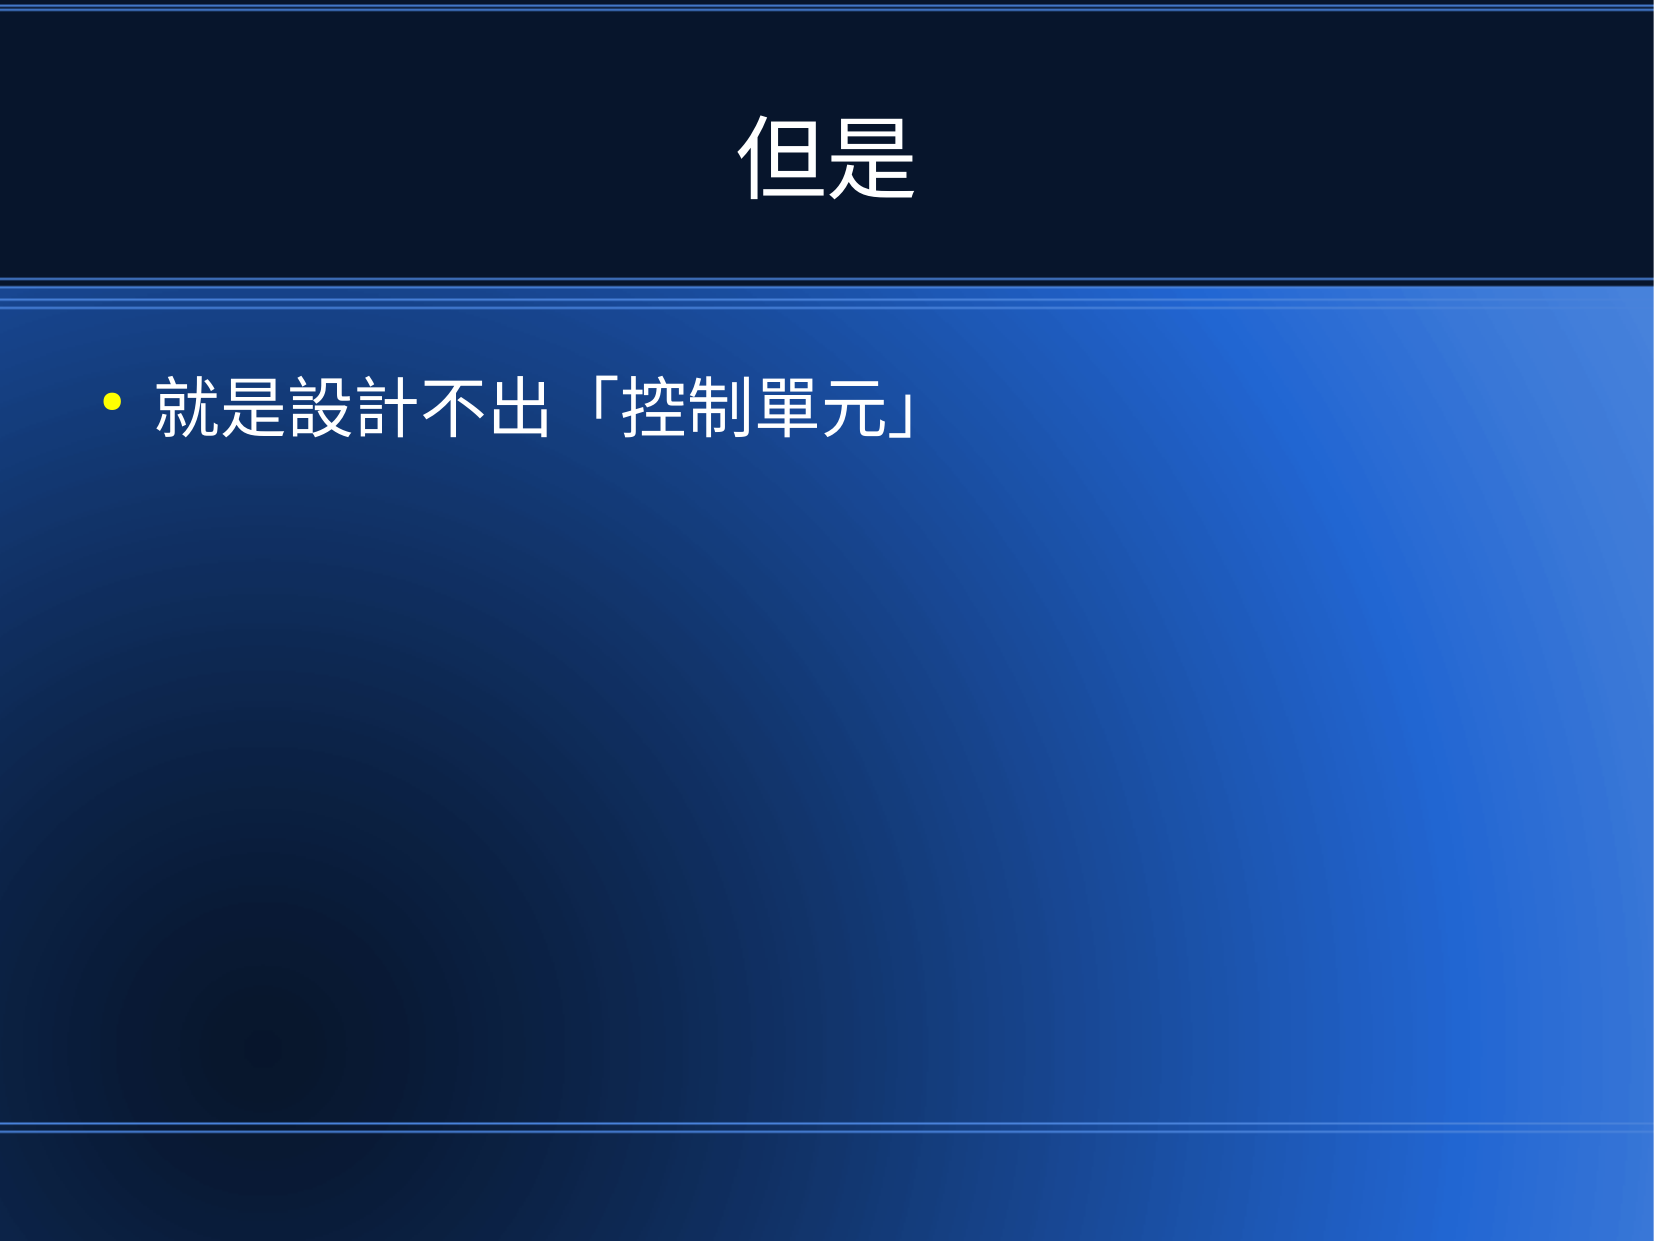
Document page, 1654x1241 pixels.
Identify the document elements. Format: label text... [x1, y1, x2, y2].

list 就是設計不出「控制單元」 [82, 355, 1571, 1075]
title 但是 [82, 49, 1571, 257]
picture [0, 0, 1654, 1241]
